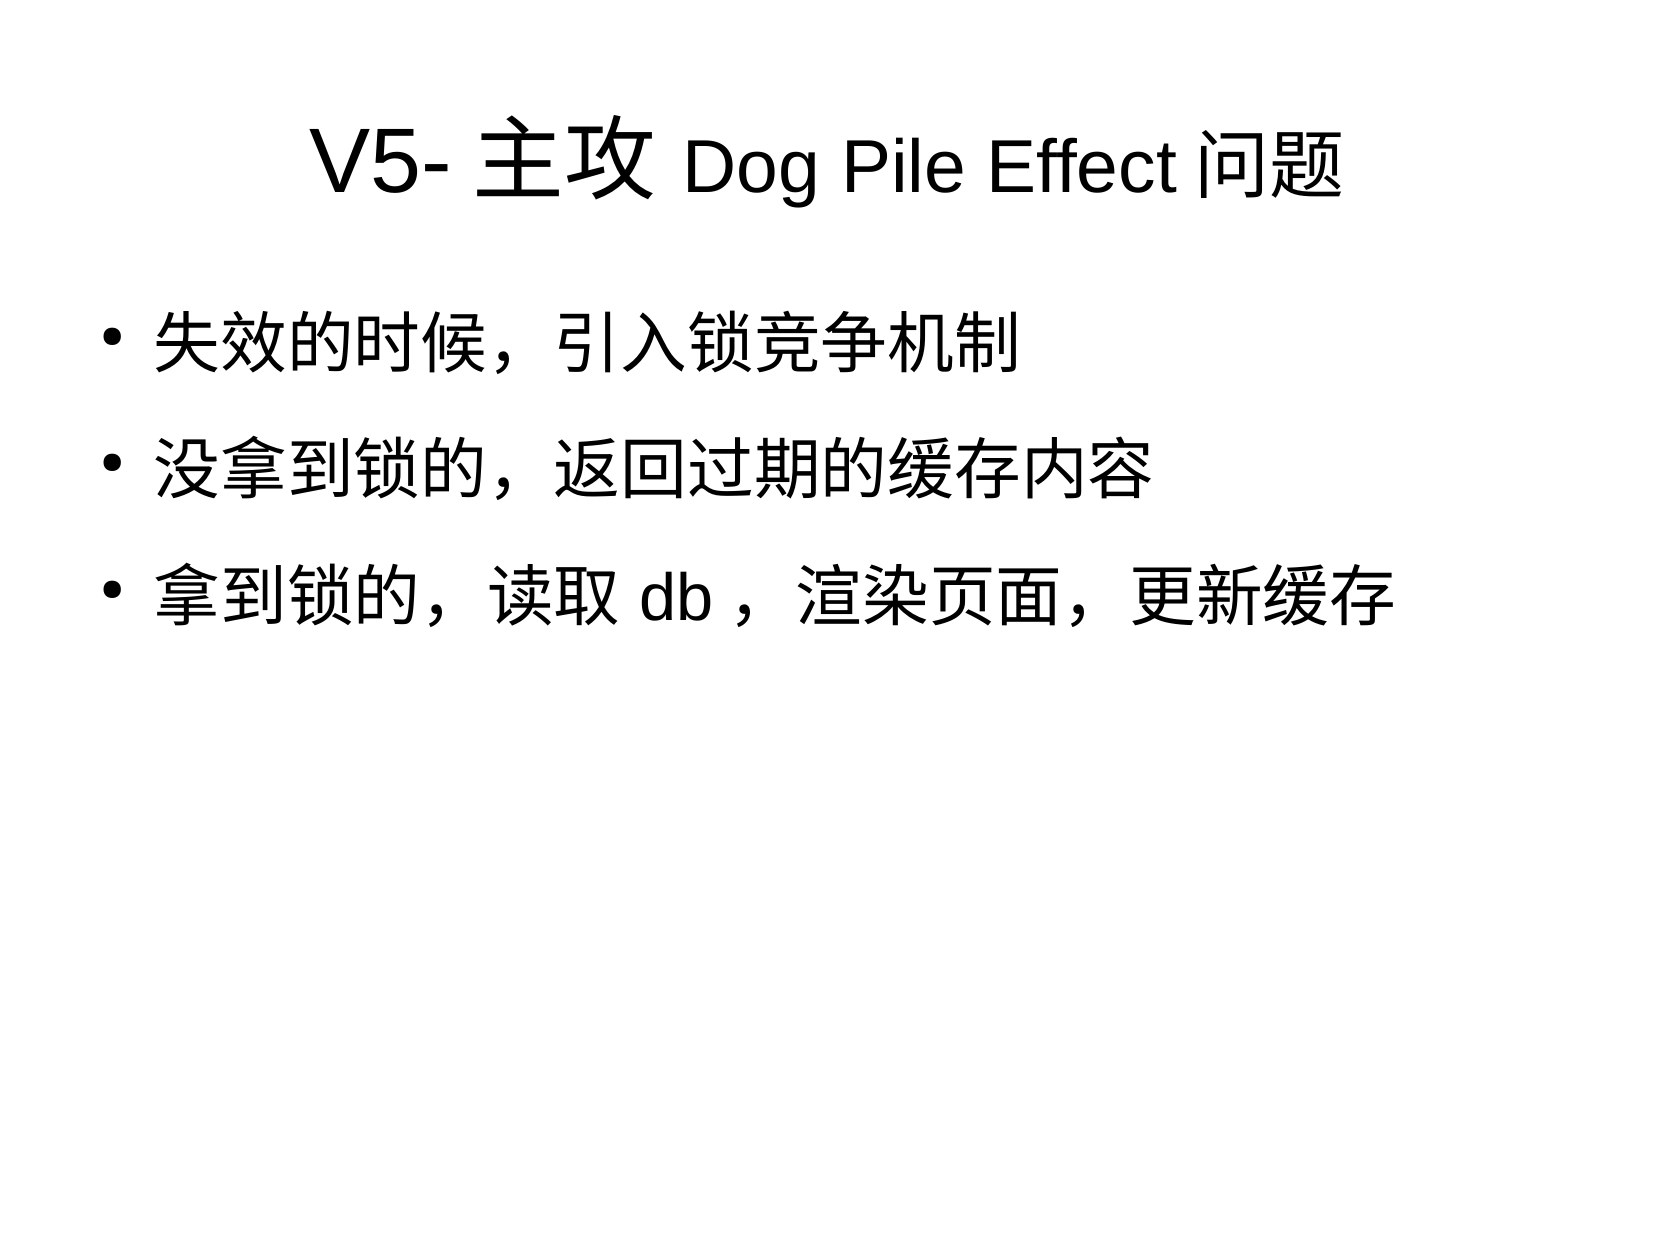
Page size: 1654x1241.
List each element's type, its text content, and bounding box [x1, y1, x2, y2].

list 失效的时候，引入锁竞争机制 没拿到锁的，返回过期的缓存内容 拿到锁的，读取db，渲染页面，更新缓存 [82, 290, 1571, 1109]
title V5-主攻Dog Pile Effect问题 [82, 49, 1571, 257]
